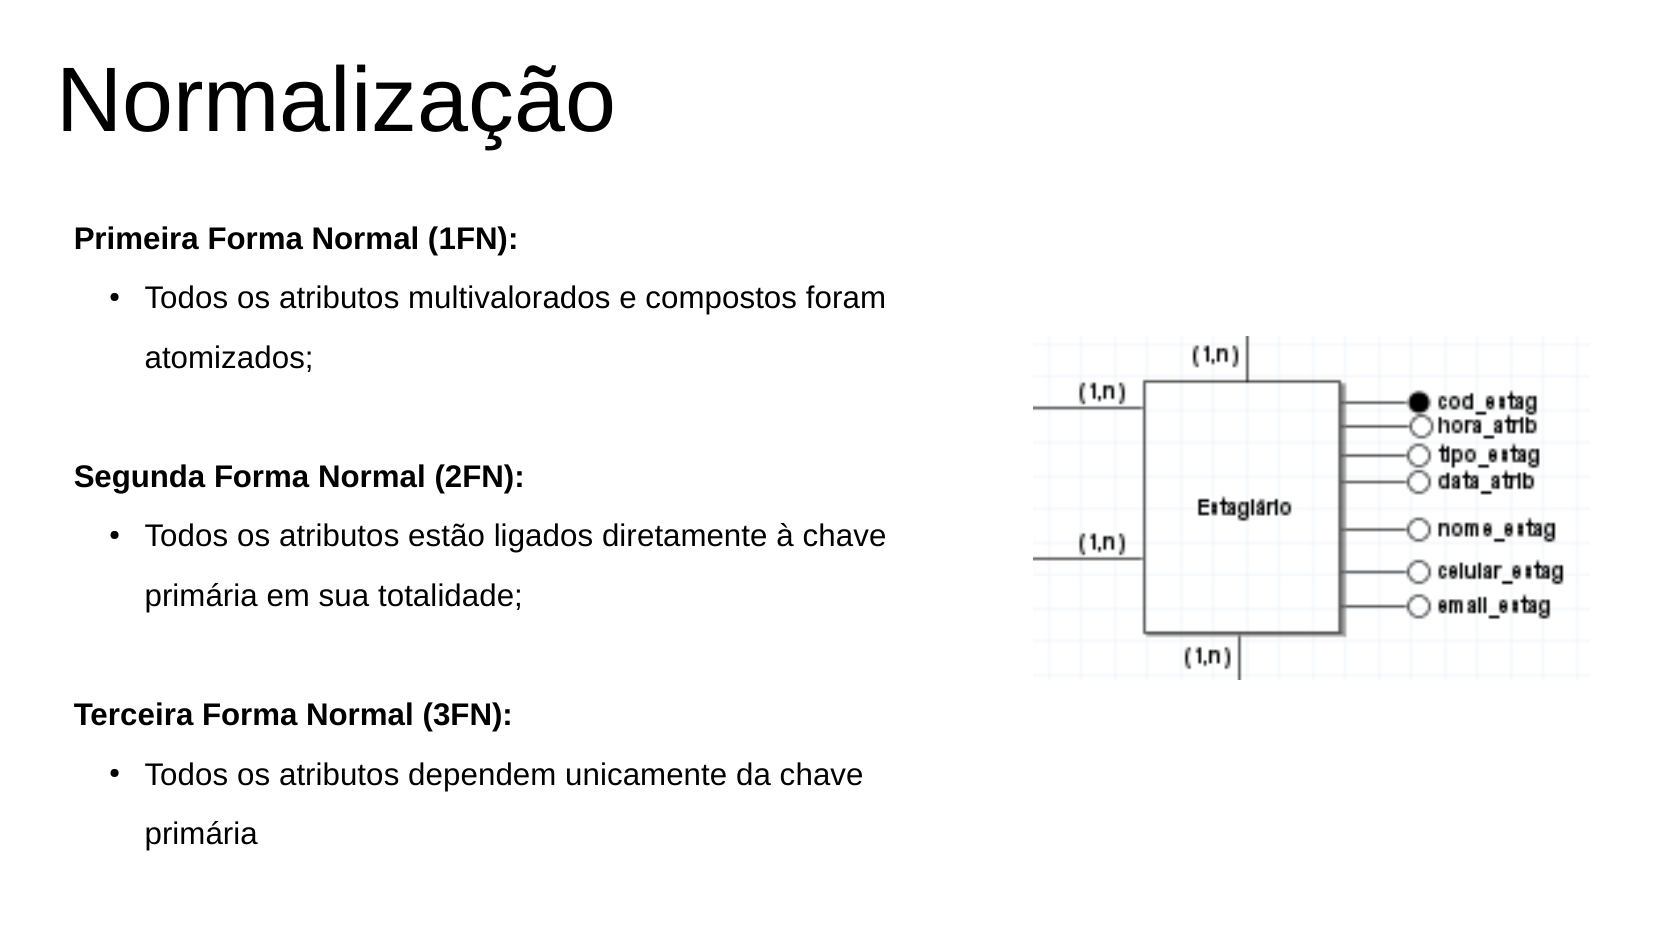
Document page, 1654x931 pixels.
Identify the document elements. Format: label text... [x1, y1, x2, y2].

picture [1033, 336, 1590, 680]
text_box Primeira Forma Normal (1FN): Todos os atributos multivalorados e compostos foram atomizados; Segunda Forma Normal (2FN): Todos os atributos estão ligados diretamente à chave primária em sua totalidade; Terceira Forma Normal (3FN): Todos os atributos dependem unicamente da chave primária [59, 213, 916, 859]
title Normalização [53, 21, 621, 178]
